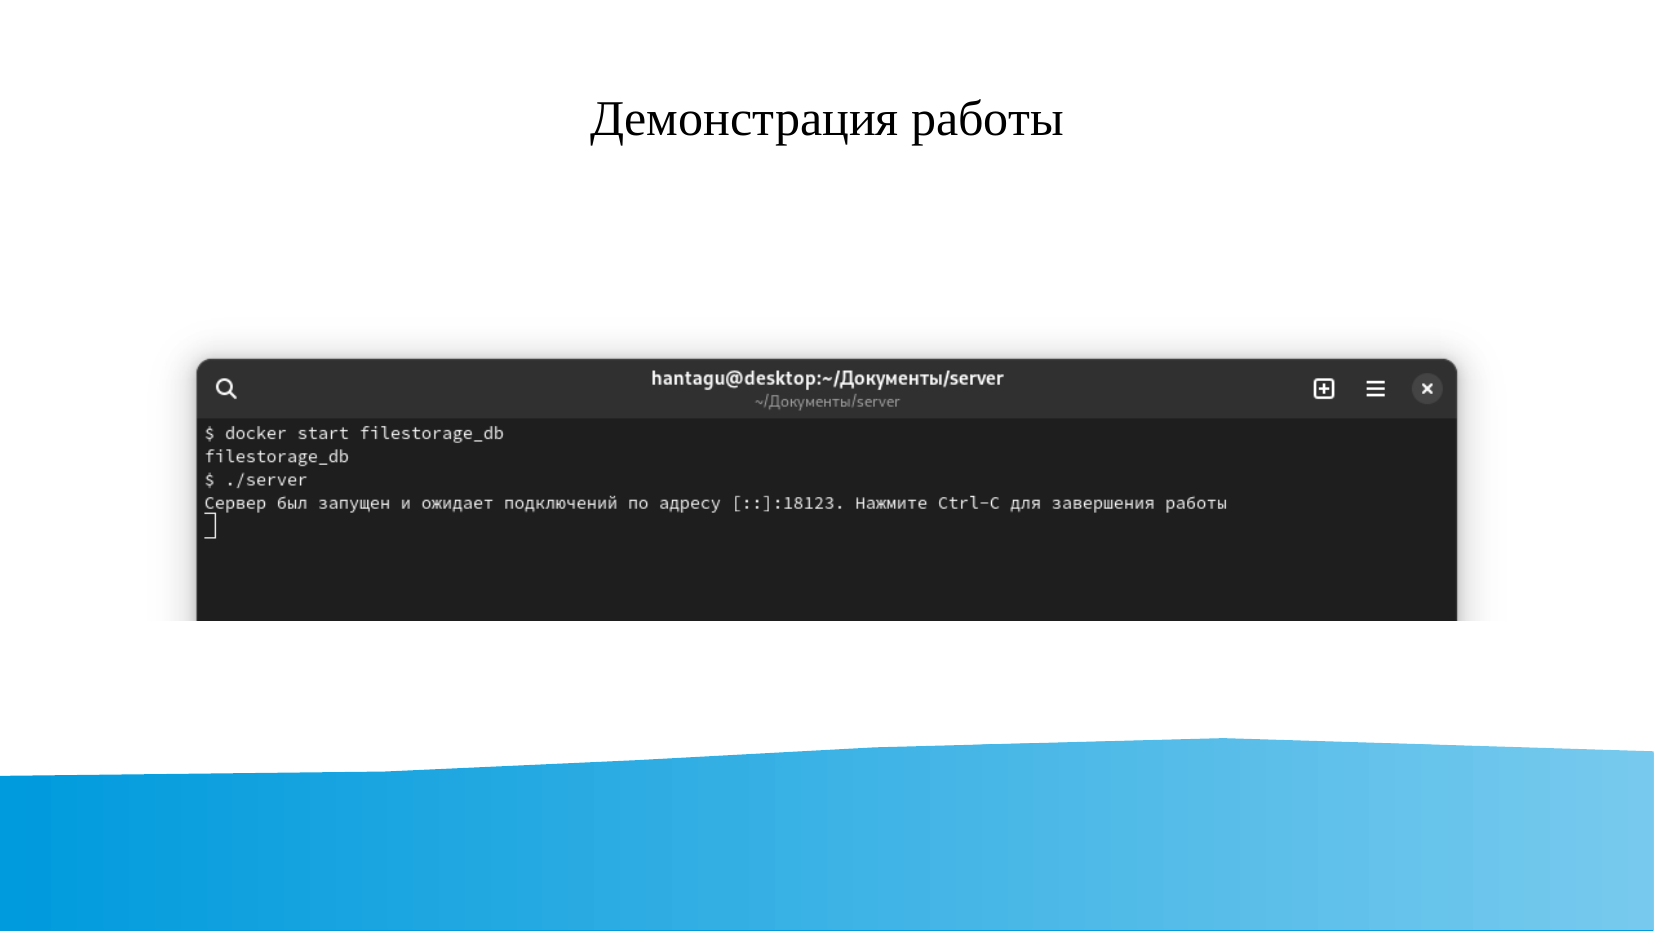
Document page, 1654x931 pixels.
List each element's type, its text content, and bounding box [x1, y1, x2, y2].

picture [118, 288, 1536, 621]
title Демонстрация работы [0, 29, 1654, 207]
